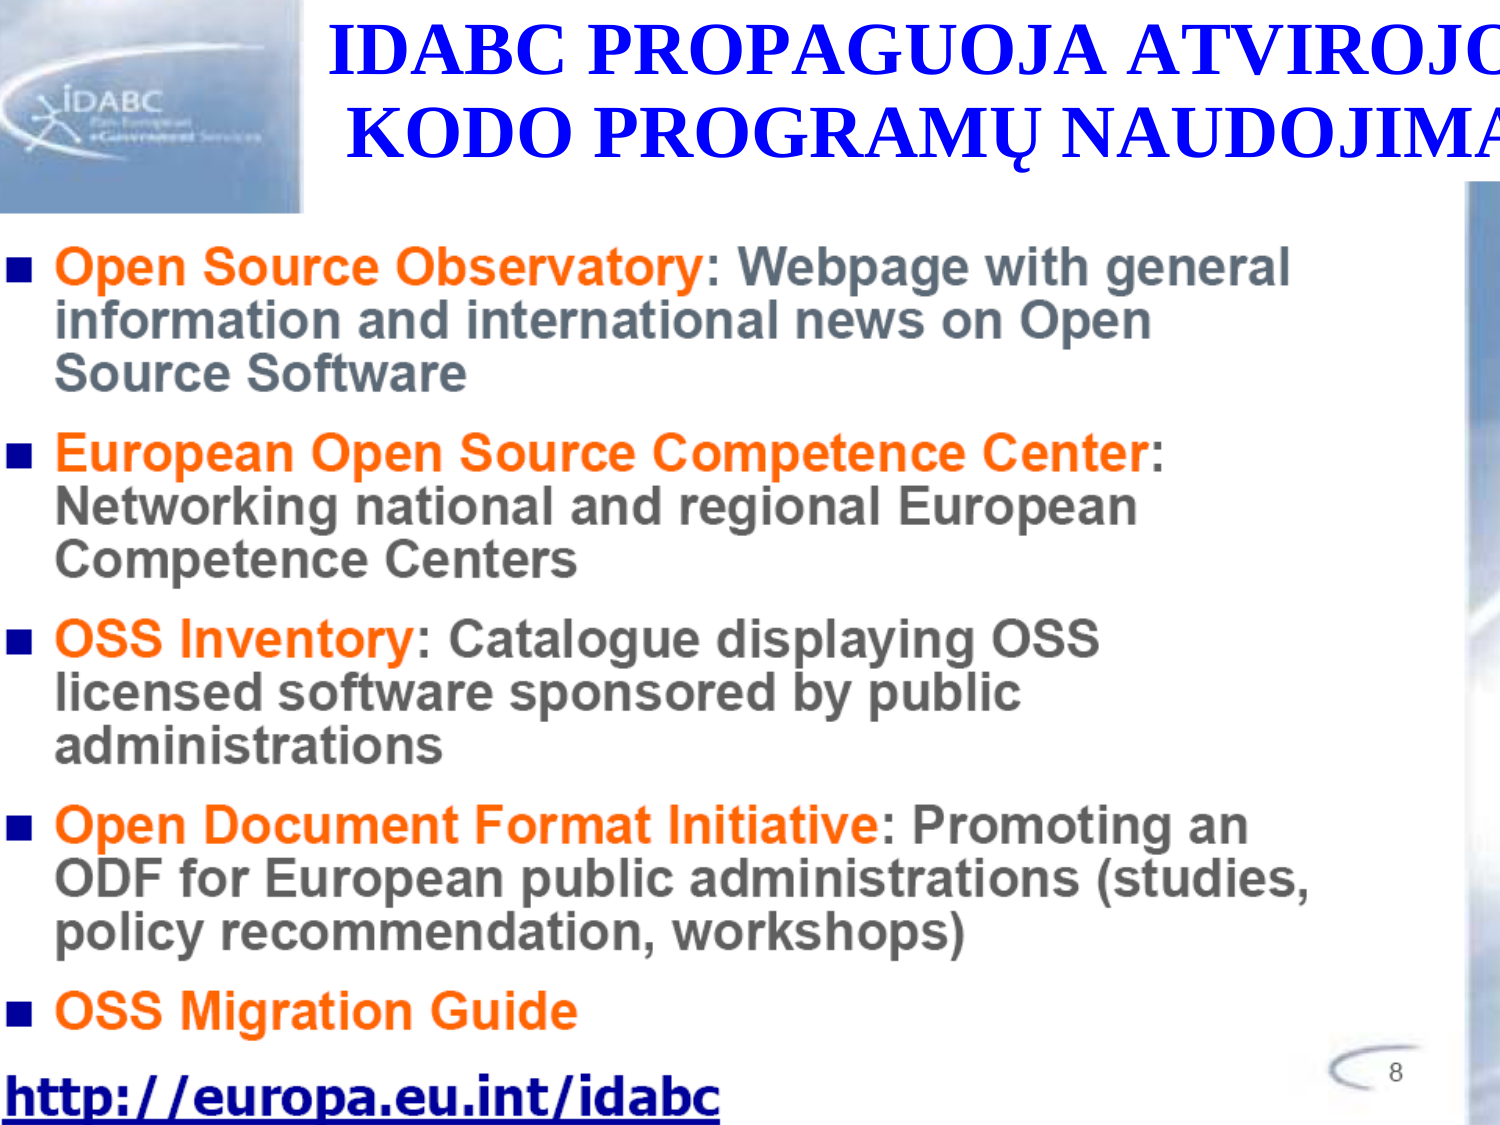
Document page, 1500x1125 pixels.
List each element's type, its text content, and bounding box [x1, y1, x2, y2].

picture [0, 0, 1500, 1125]
text_box IDABC PROPAGUOJA ATVIROJO KODO PROGRAMŲ NAUDOJIMĄ [312, 0, 1500, 182]
